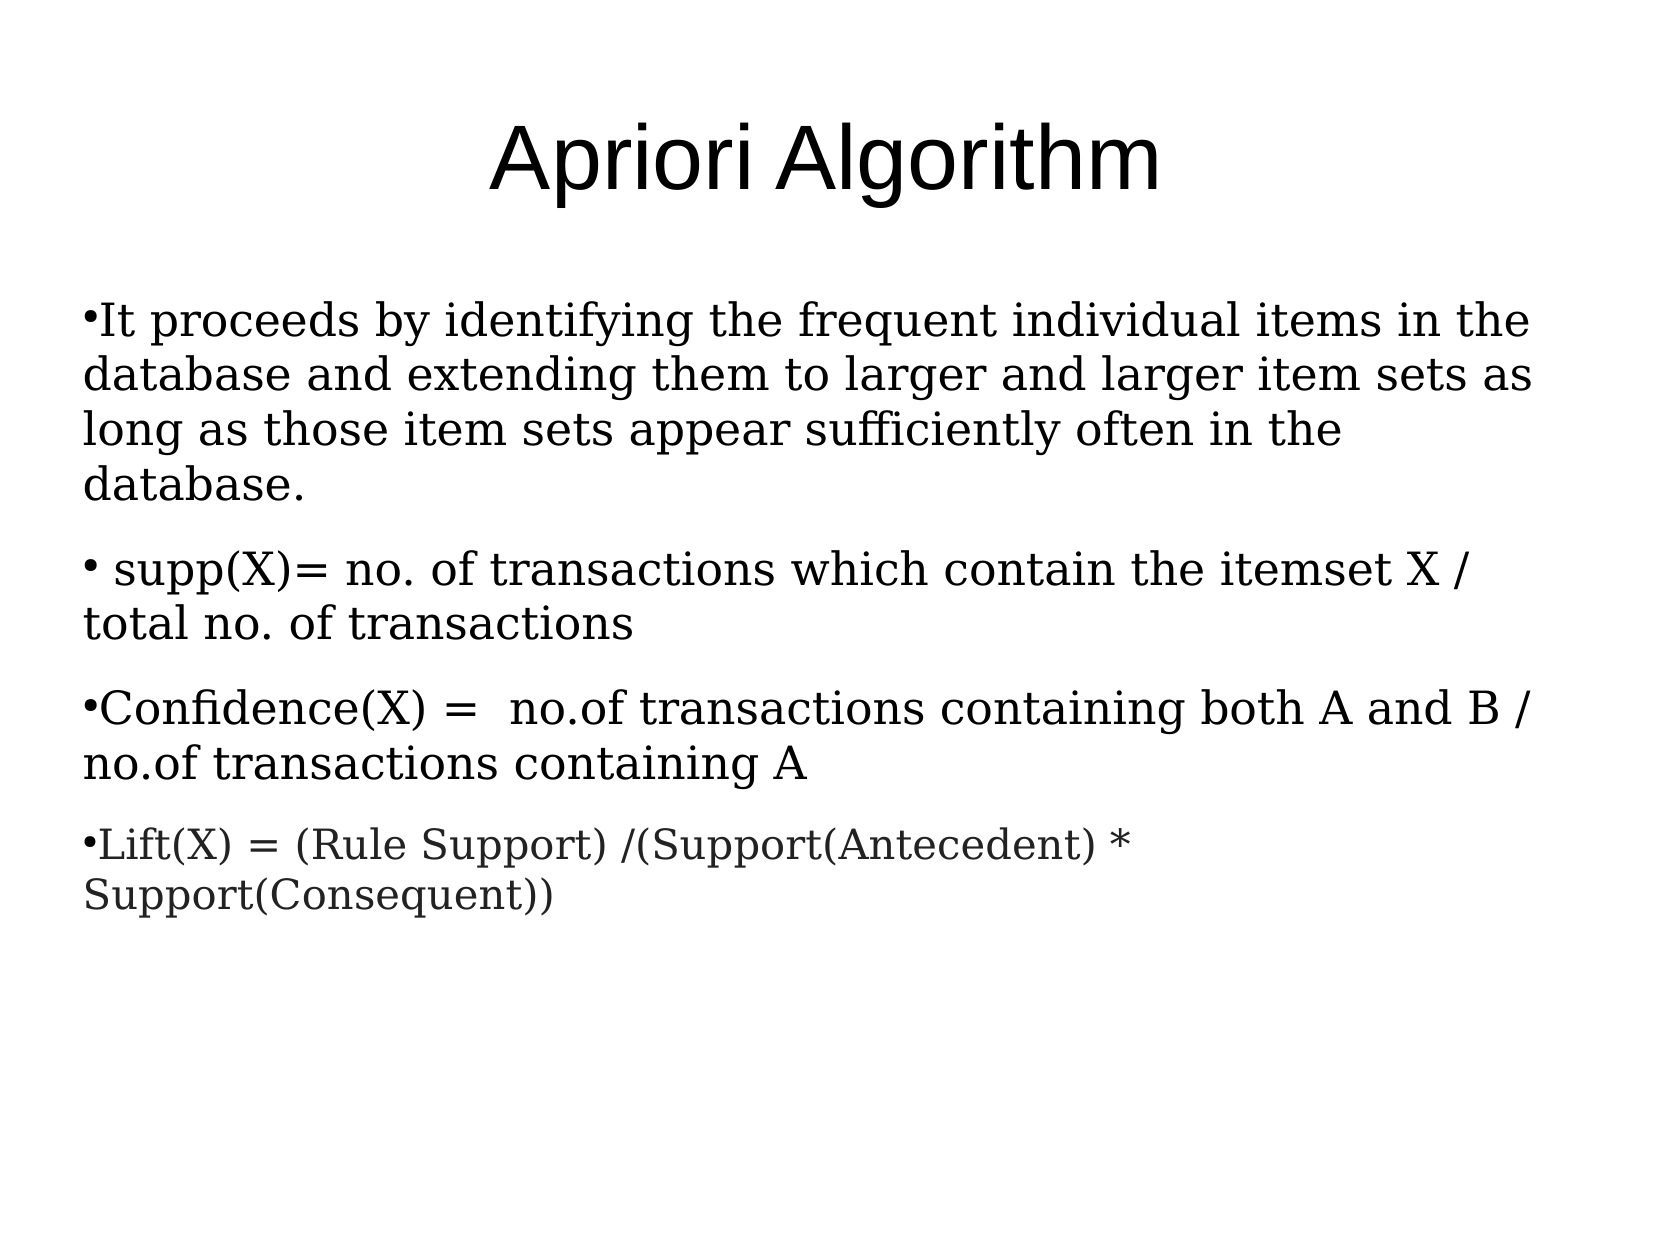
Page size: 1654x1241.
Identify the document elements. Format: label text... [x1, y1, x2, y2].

list It proceeds by identifying the frequent individual items in the database and extending them to larger and larger item sets as long as those item sets appear sufficiently often in the database. supp(X)= no. of transactions which contain the itemset X / total no. of transactions Confidence(X) = no.of transactions containing both A and B / no.of transactions containing A Lift(X) = (Rule Support) /(Support(Antecedent) * Support(Consequent)) [82, 290, 1571, 1010]
title Apriori Algorithm [82, 49, 1571, 257]
